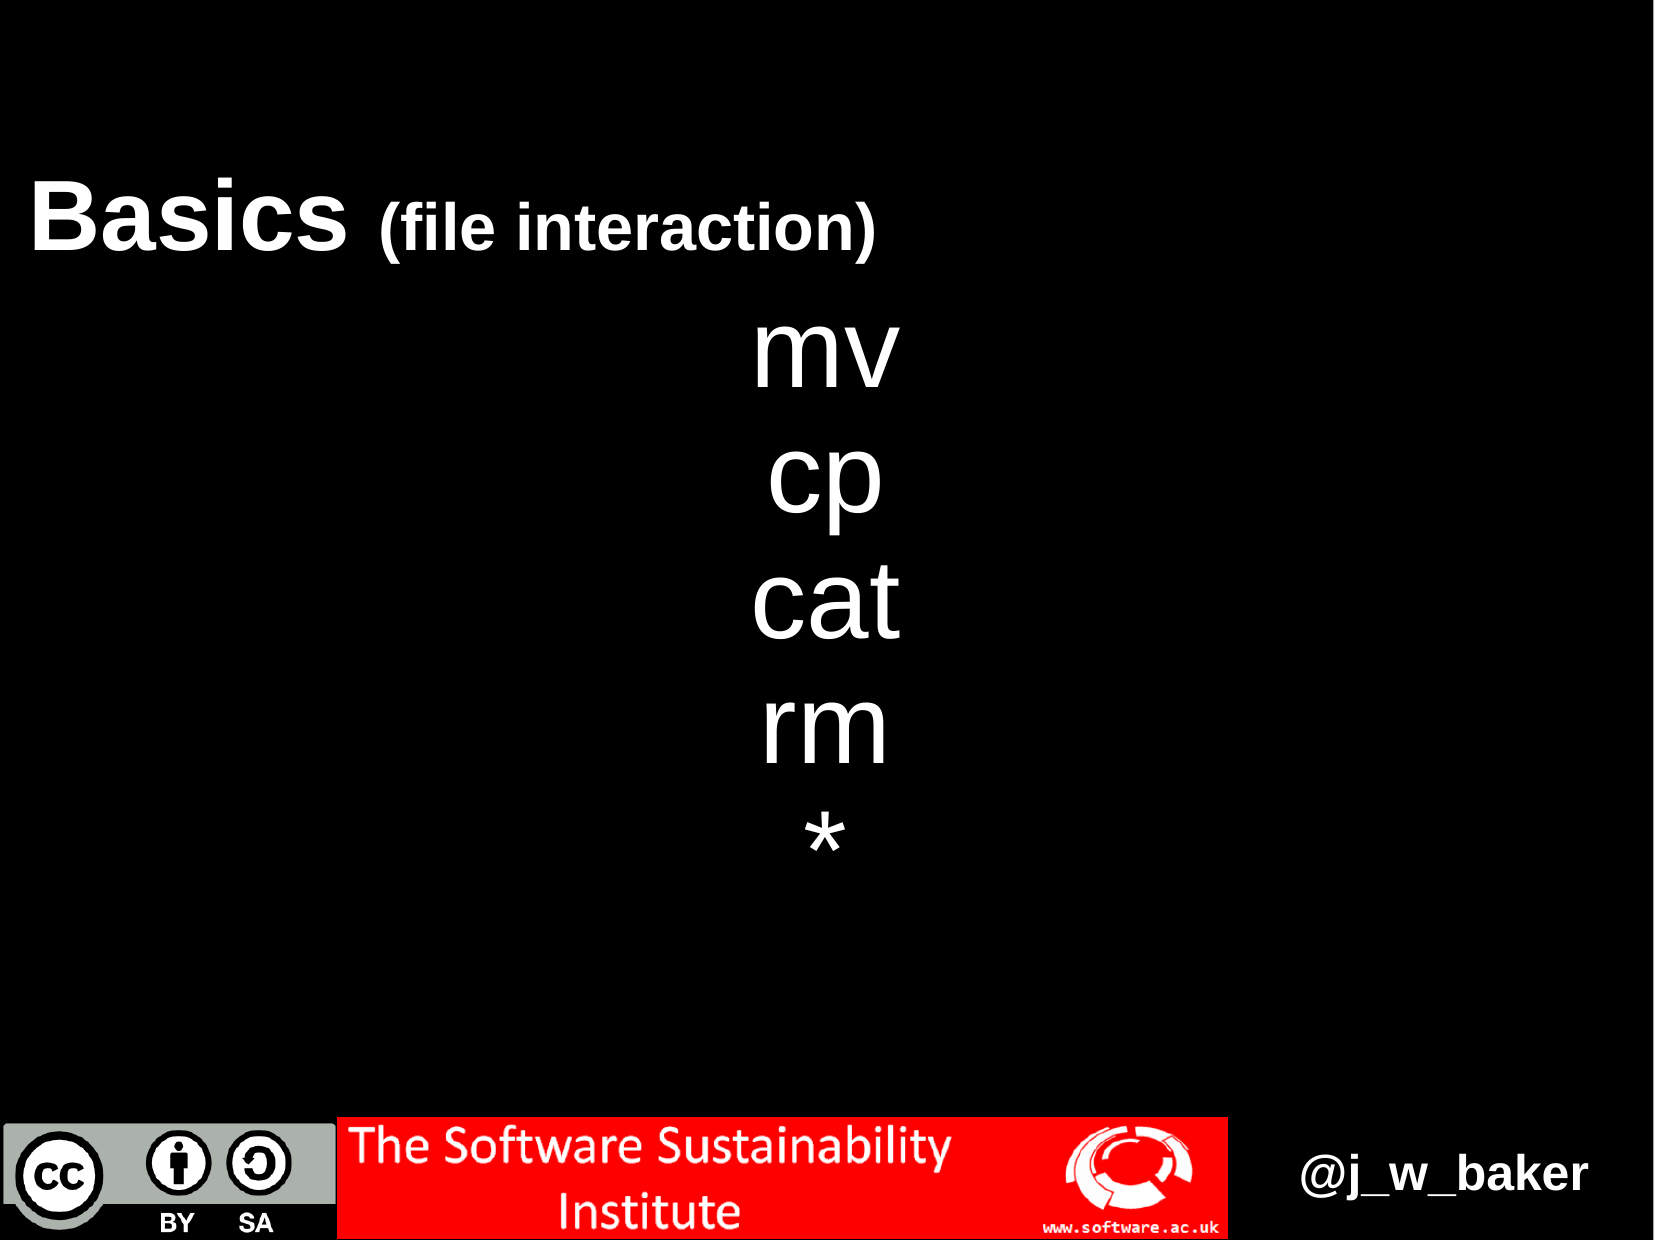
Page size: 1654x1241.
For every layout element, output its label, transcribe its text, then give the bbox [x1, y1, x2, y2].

text_box @j_w_baker [1266, 1085, 1622, 1241]
text_box Basics (file interaction) mv cp cat rm * [28, 158, 1623, 915]
picture [0, 1117, 1228, 1239]
